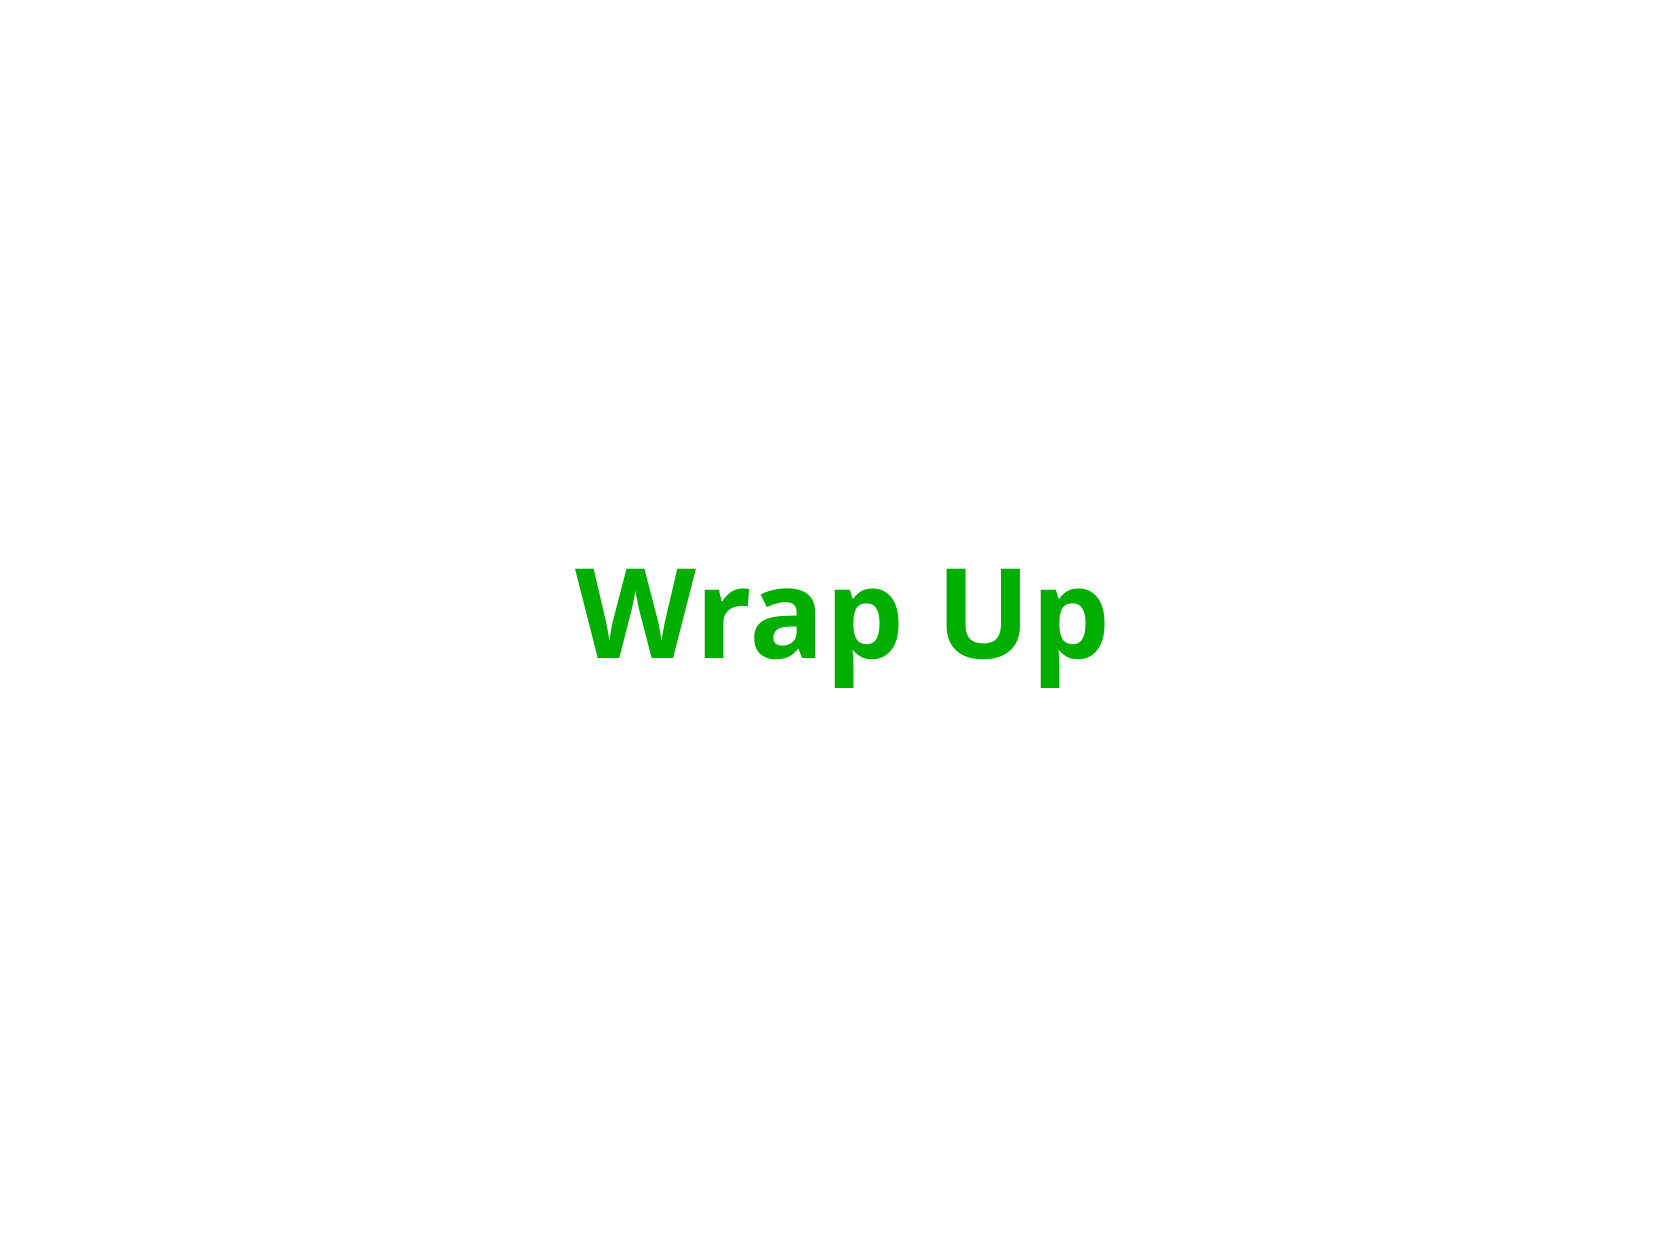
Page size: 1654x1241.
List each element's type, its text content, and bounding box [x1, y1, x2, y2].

list Wrap Up [59, 324, 1595, 798]
